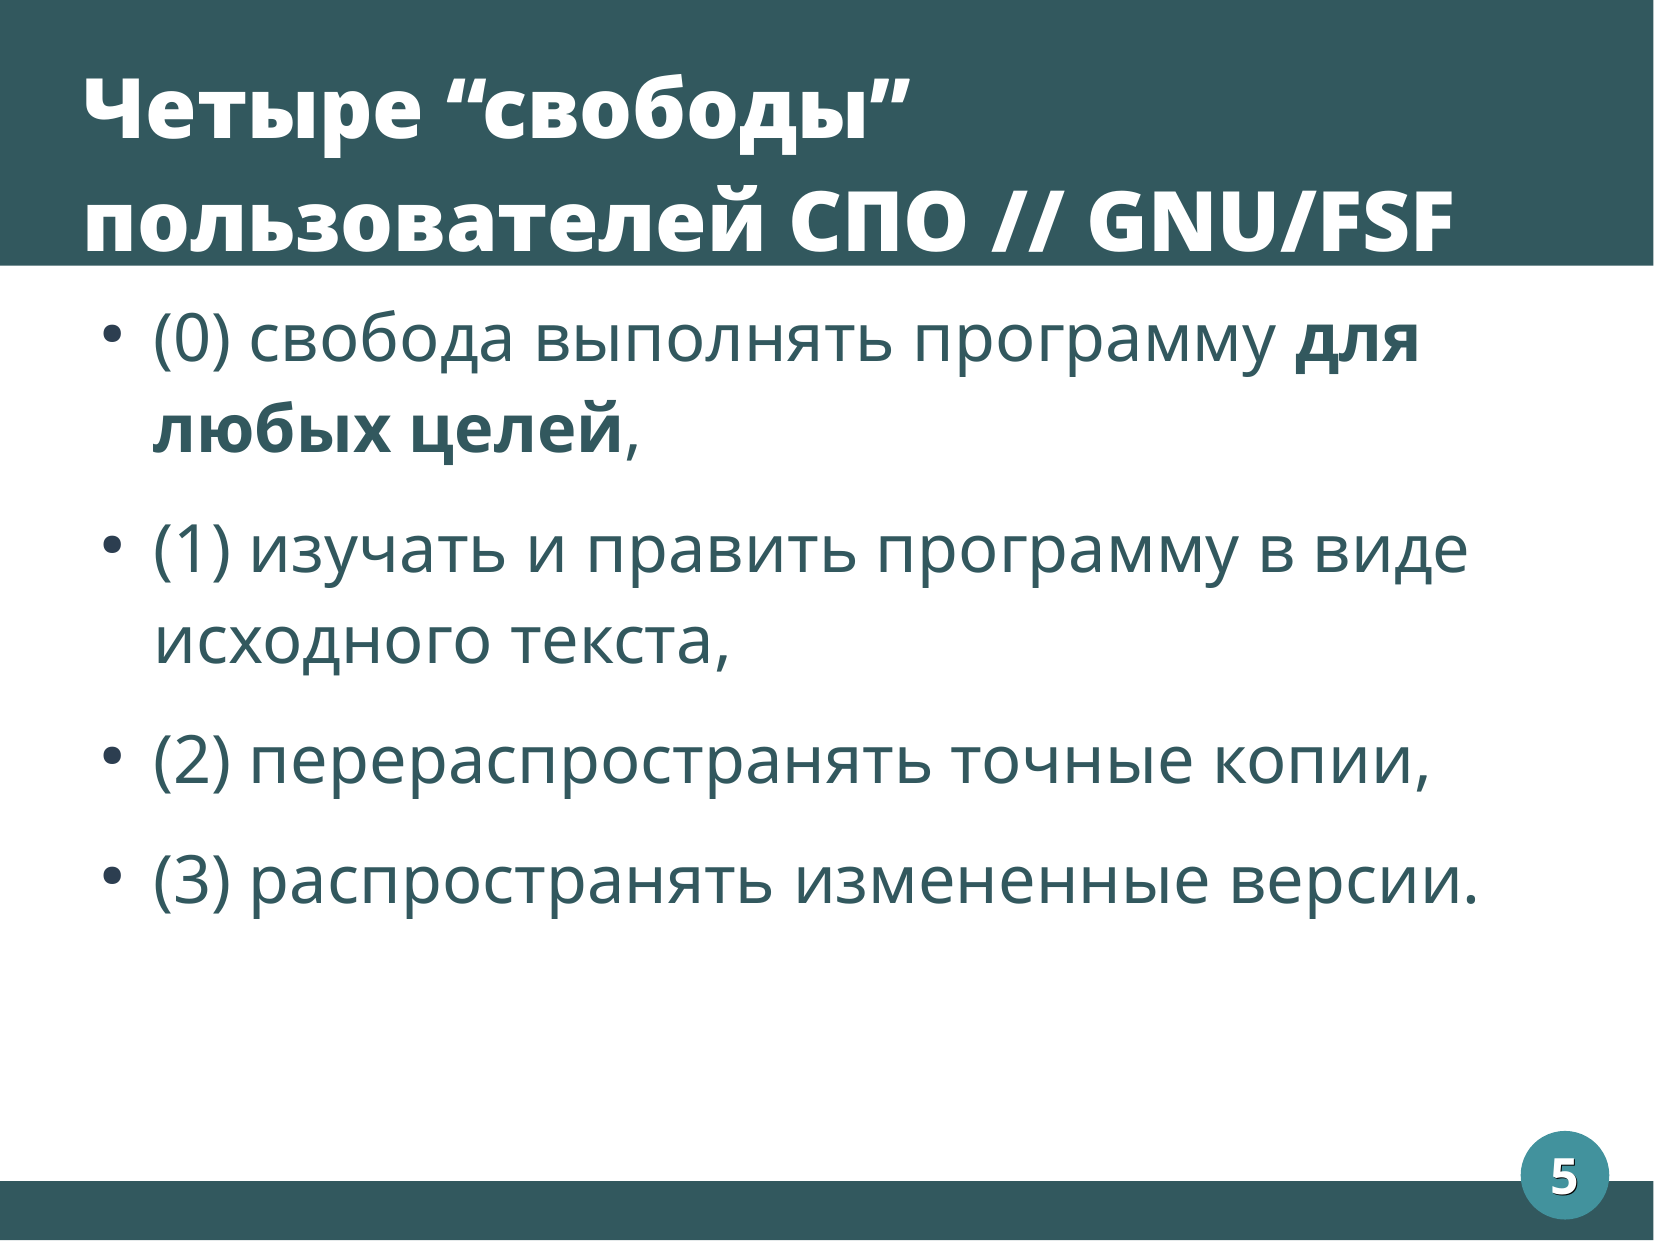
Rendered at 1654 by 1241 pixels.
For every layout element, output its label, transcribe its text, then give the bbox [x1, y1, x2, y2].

list (0) свобода выполнять программу для любых целей, (1) изучать и править программу в виде исходного текста, (2) перераспространять точные копии, (3) распространять измененные версии. [82, 290, 1571, 1126]
title Четыре “свободы” пользователей СПО // GNU/FSF [82, 49, 1571, 257]
